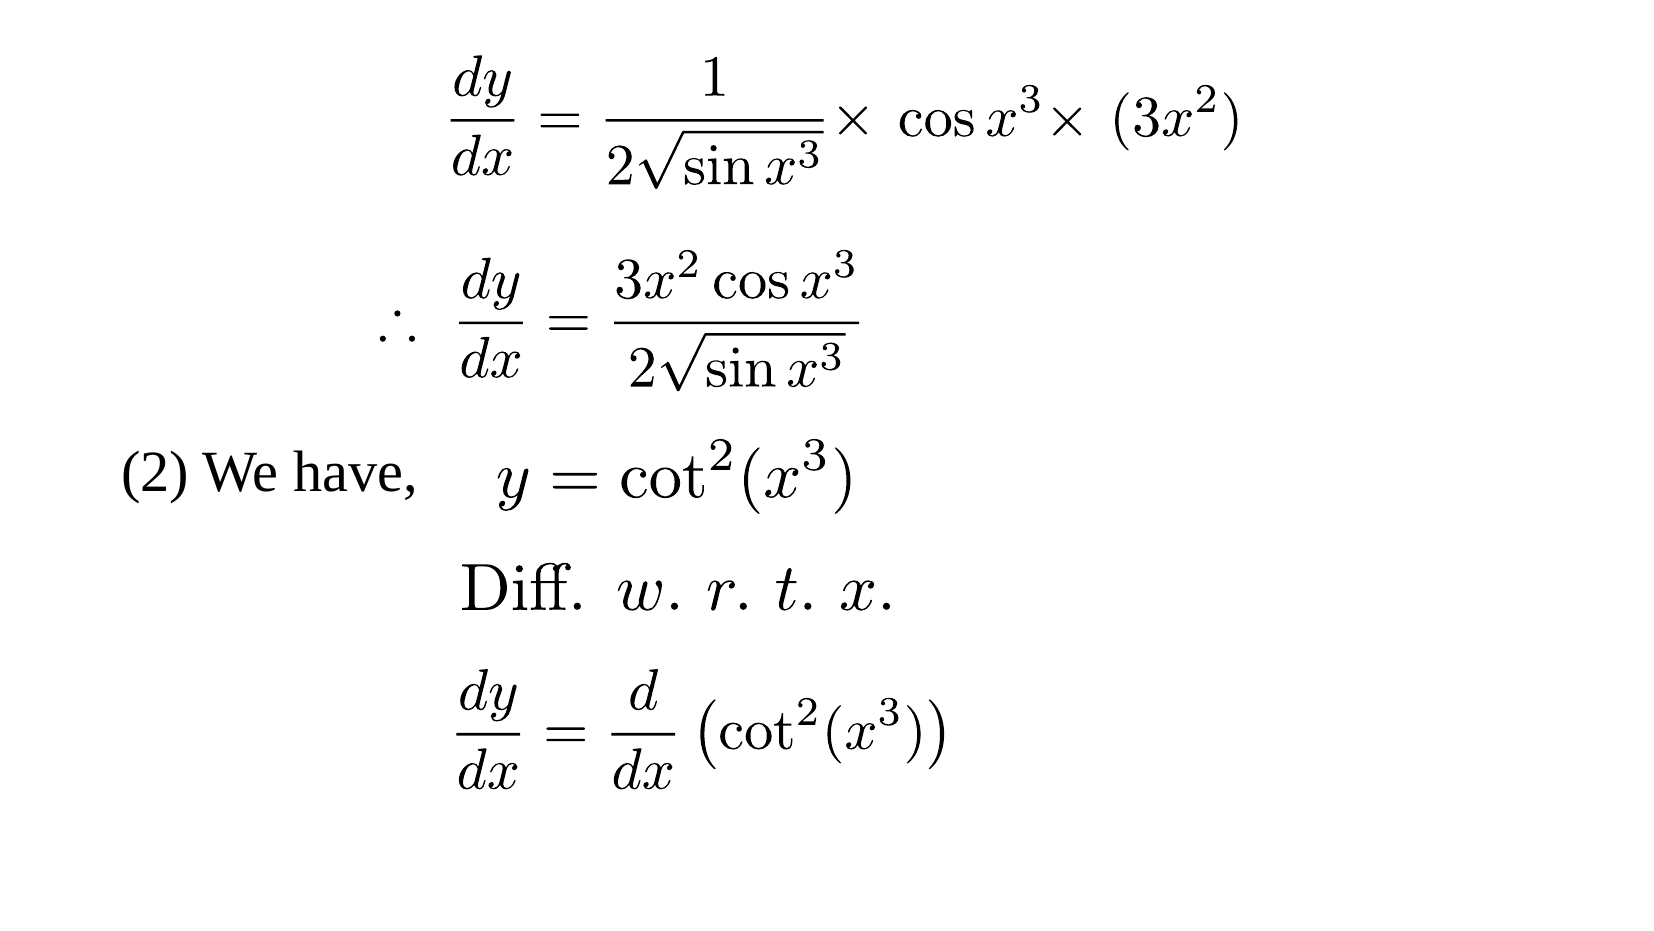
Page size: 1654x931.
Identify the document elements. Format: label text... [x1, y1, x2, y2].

text_box [497, 438, 851, 514]
text_box [456, 669, 945, 790]
text_box [899, 84, 1082, 137]
text_box [379, 249, 860, 392]
text_box [450, 55, 868, 190]
text_box [1112, 84, 1238, 151]
text_box [462, 562, 891, 611]
title (2) We have, [47, 37, 1607, 898]
